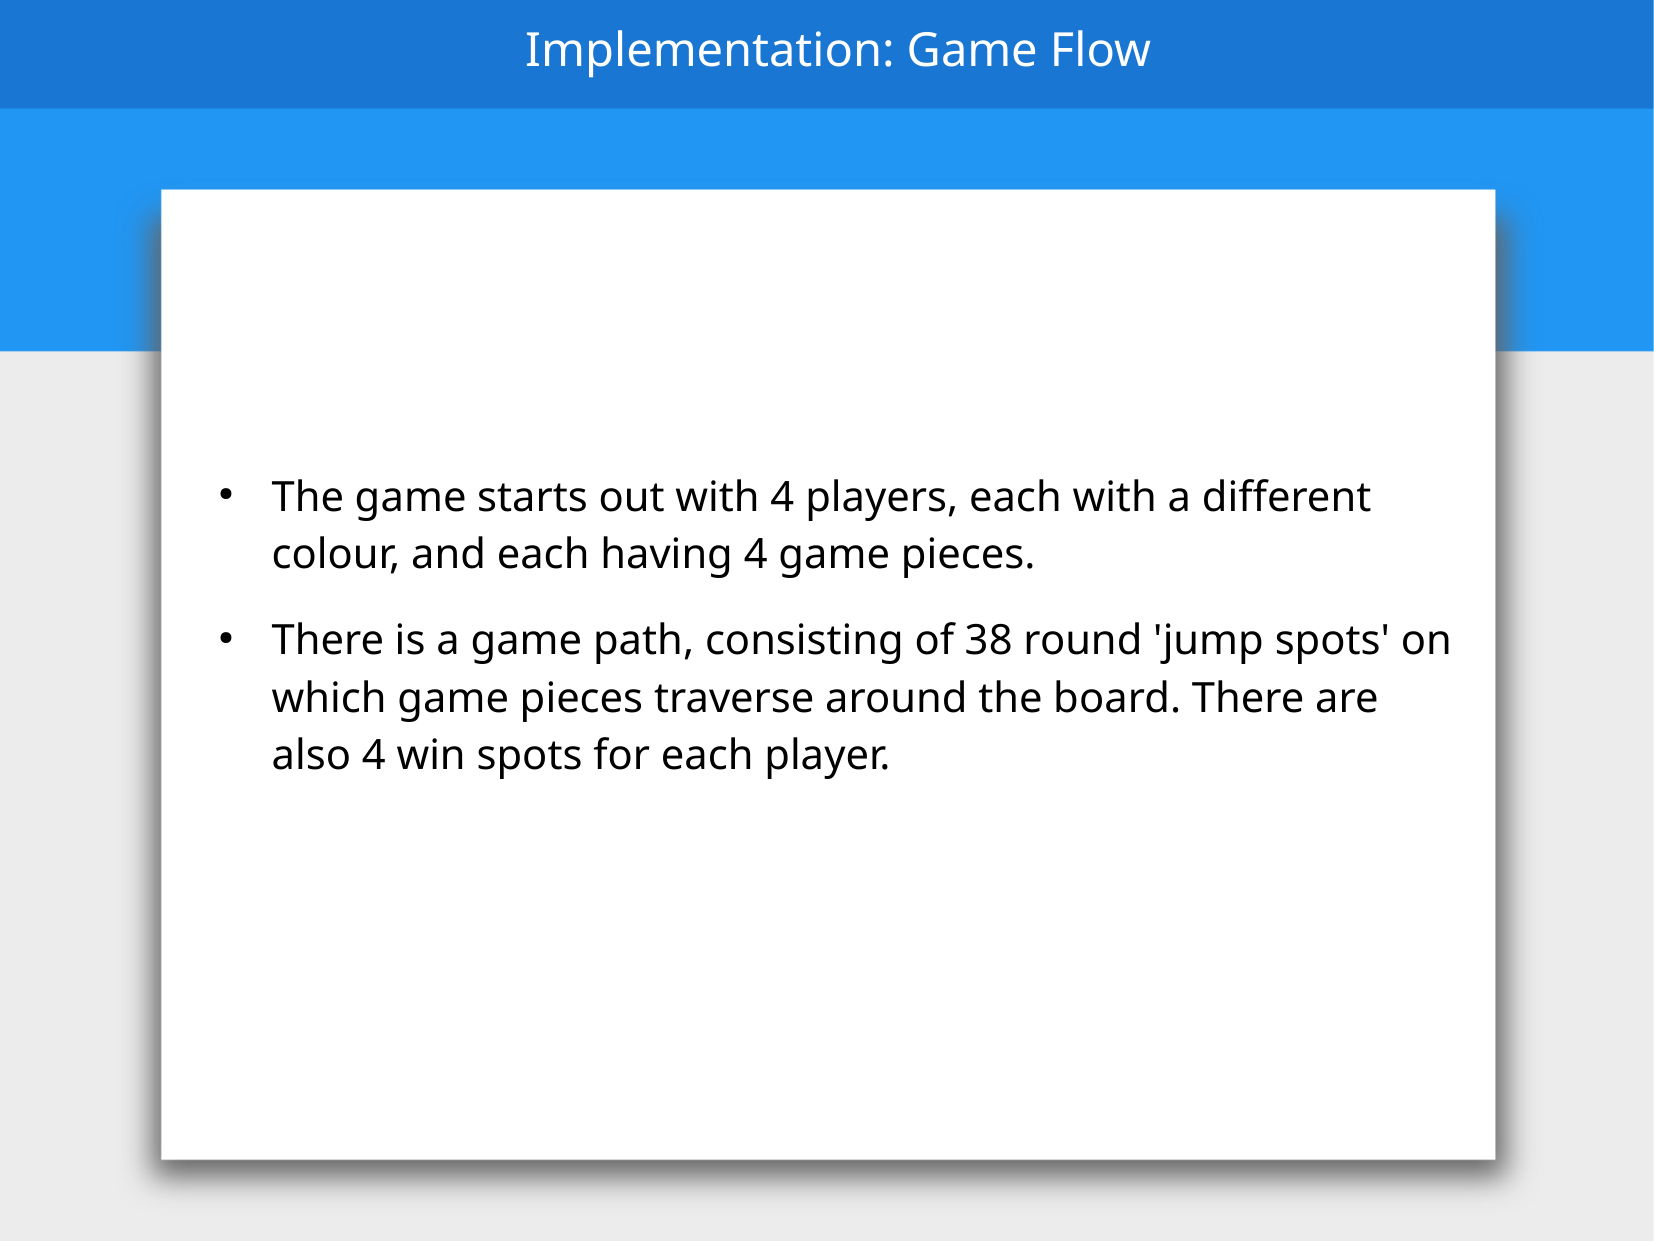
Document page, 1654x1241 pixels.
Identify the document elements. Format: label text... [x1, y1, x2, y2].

picture [0, 0, 1654, 1241]
list The game starts out with 4 players, each with a different colour, and each having 4 game pieces. There is a game path, consisting of 38 round 'jump spots' on which game pieces traverse around the board. There are also 4 win spots for each player. [200, 212, 1453, 1123]
title Implementation: Game Flow [94, 13, 1583, 83]
